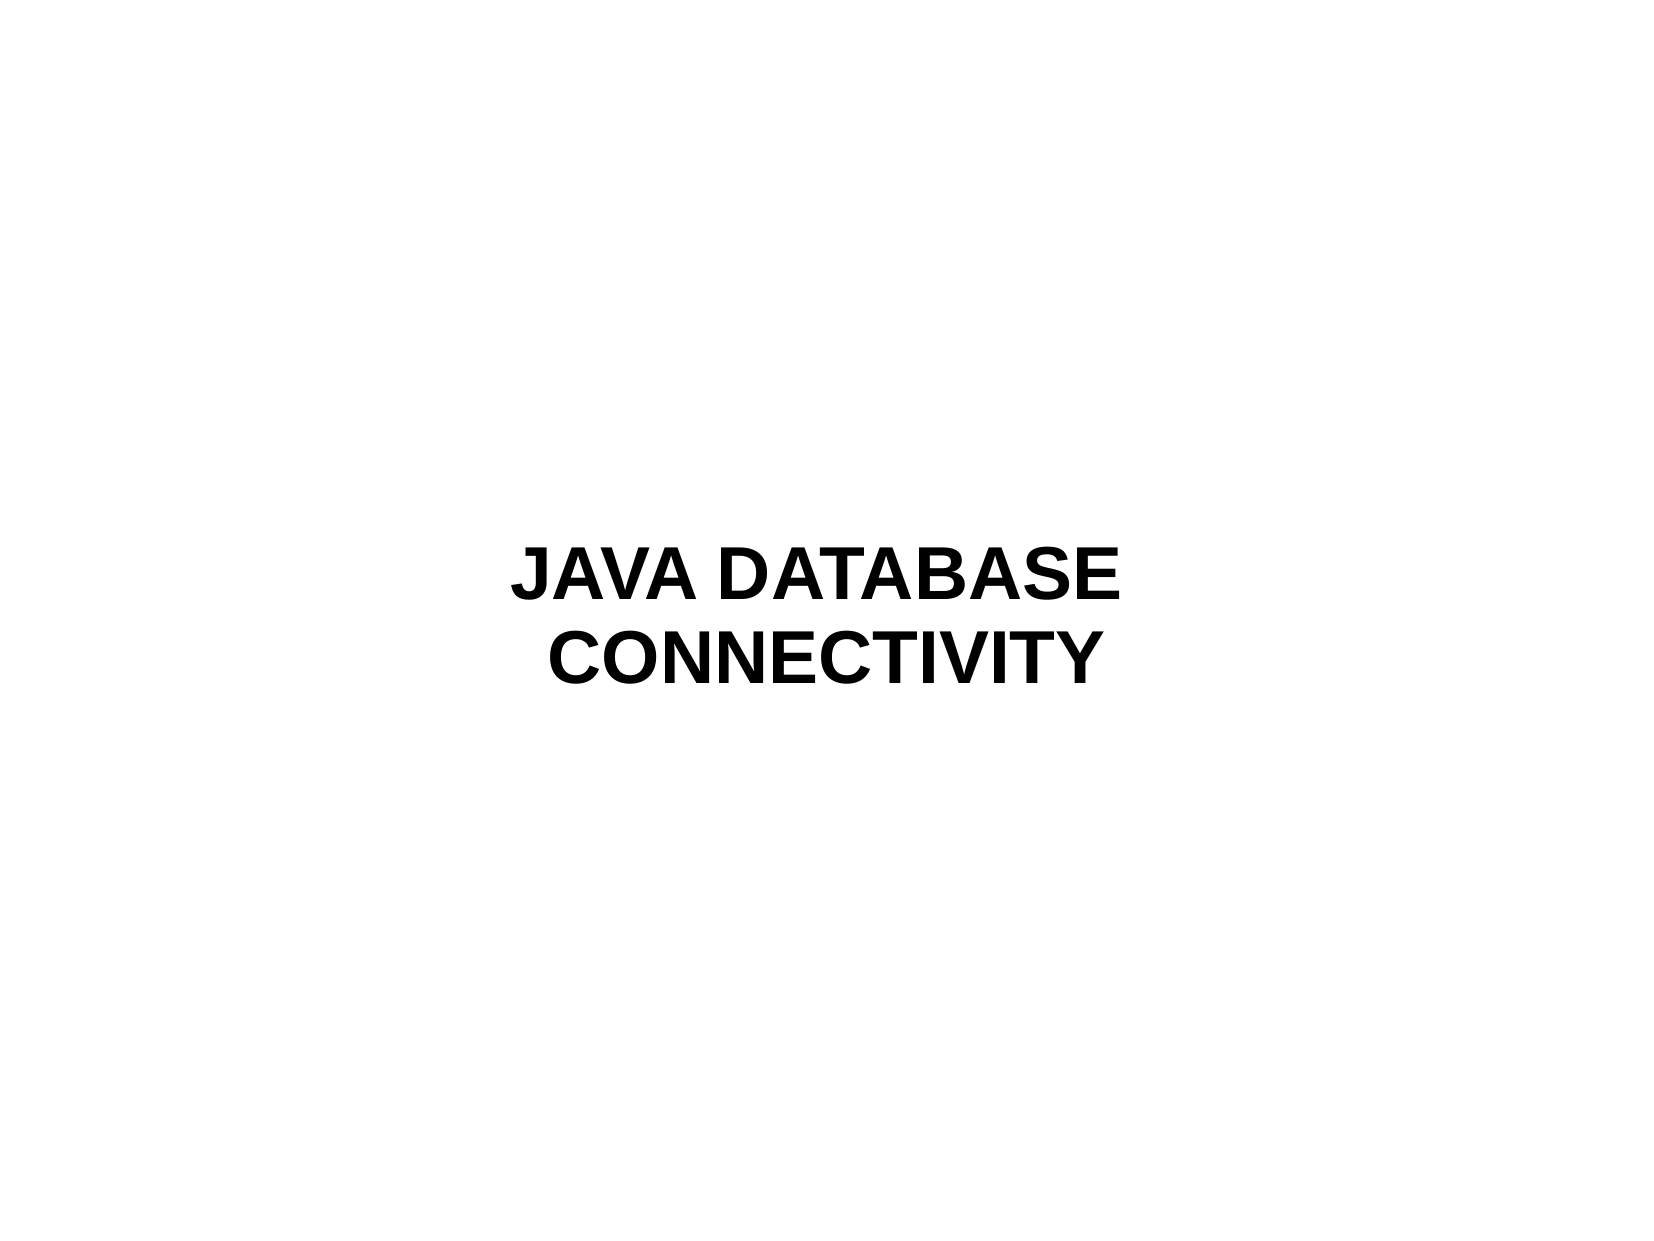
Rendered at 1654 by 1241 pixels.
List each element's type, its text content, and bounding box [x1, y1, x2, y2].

subtitle JAVA DATABASE CONNECTIVITY [82, 49, 1571, 1182]
